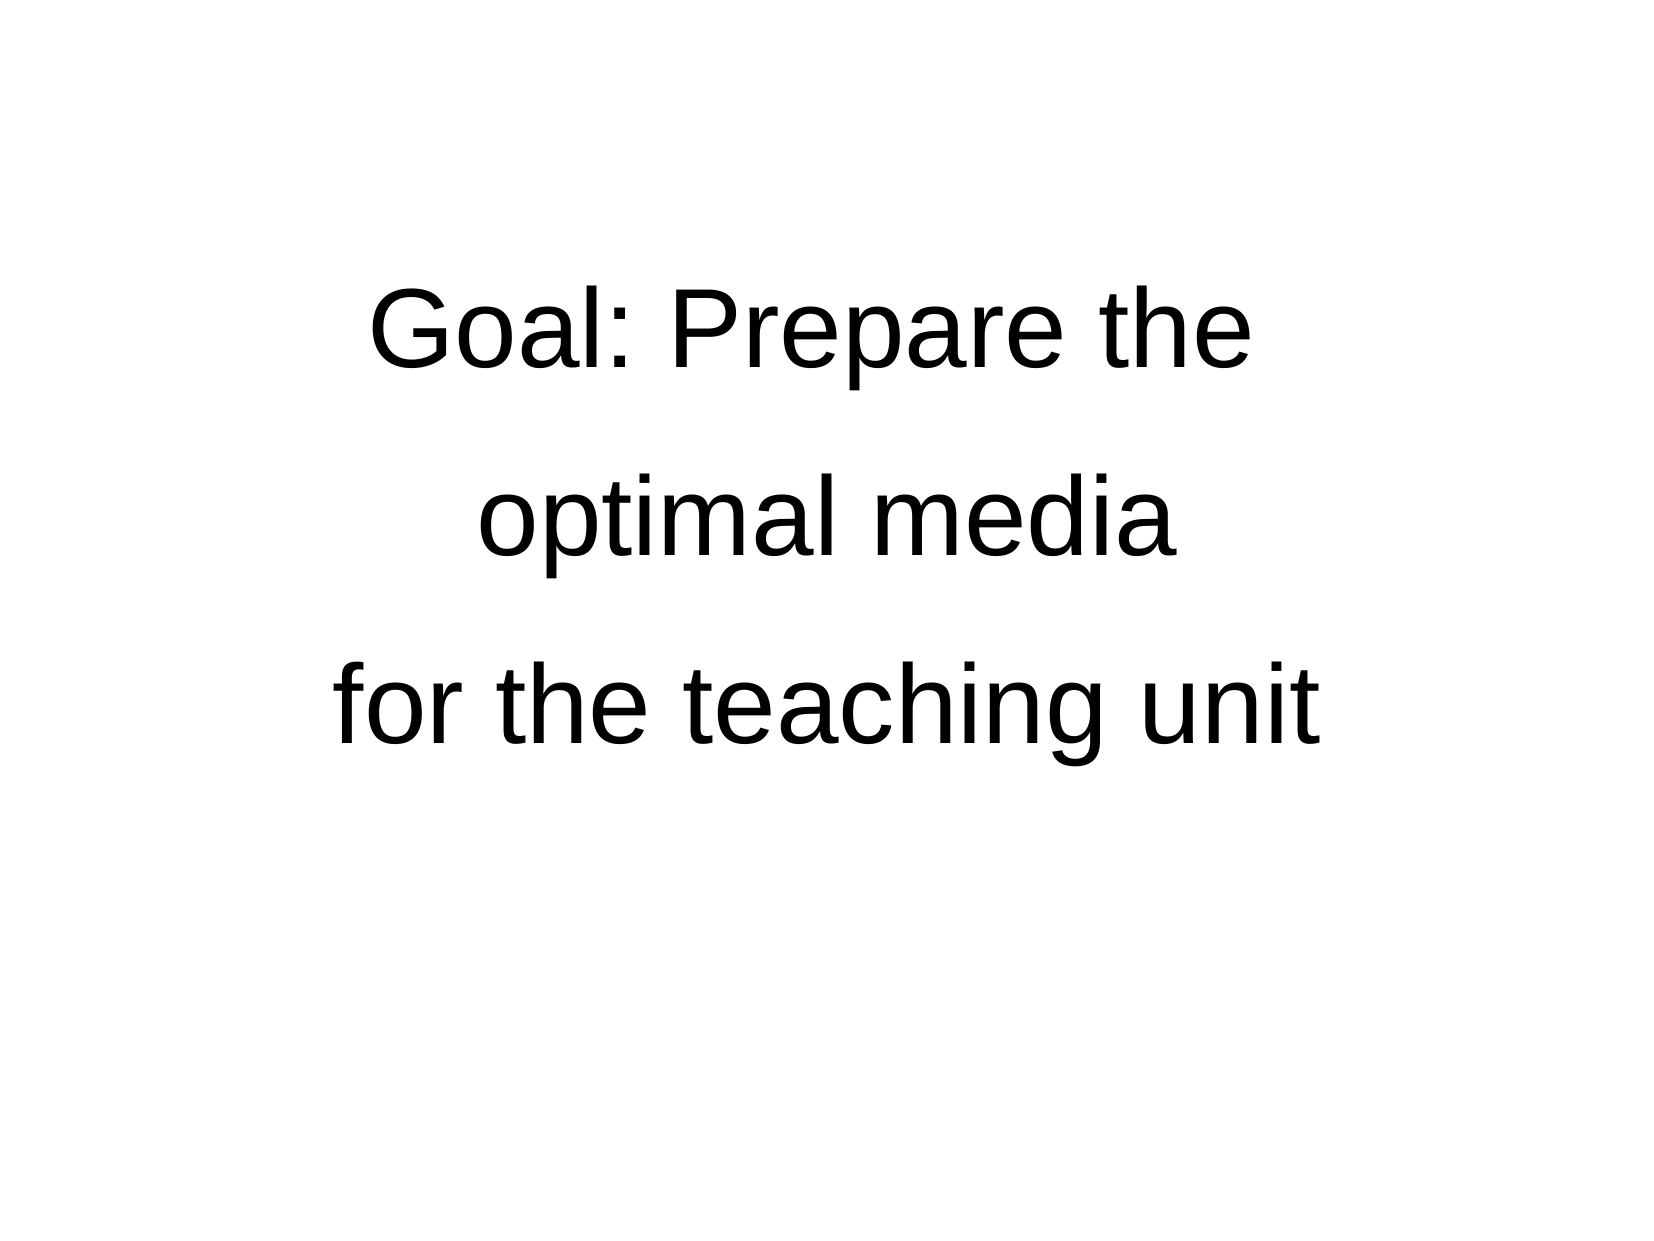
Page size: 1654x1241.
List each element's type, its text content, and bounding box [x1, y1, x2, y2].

subtitle Goal: Prepare the optimal media for the teaching unit [82, 49, 1571, 1109]
